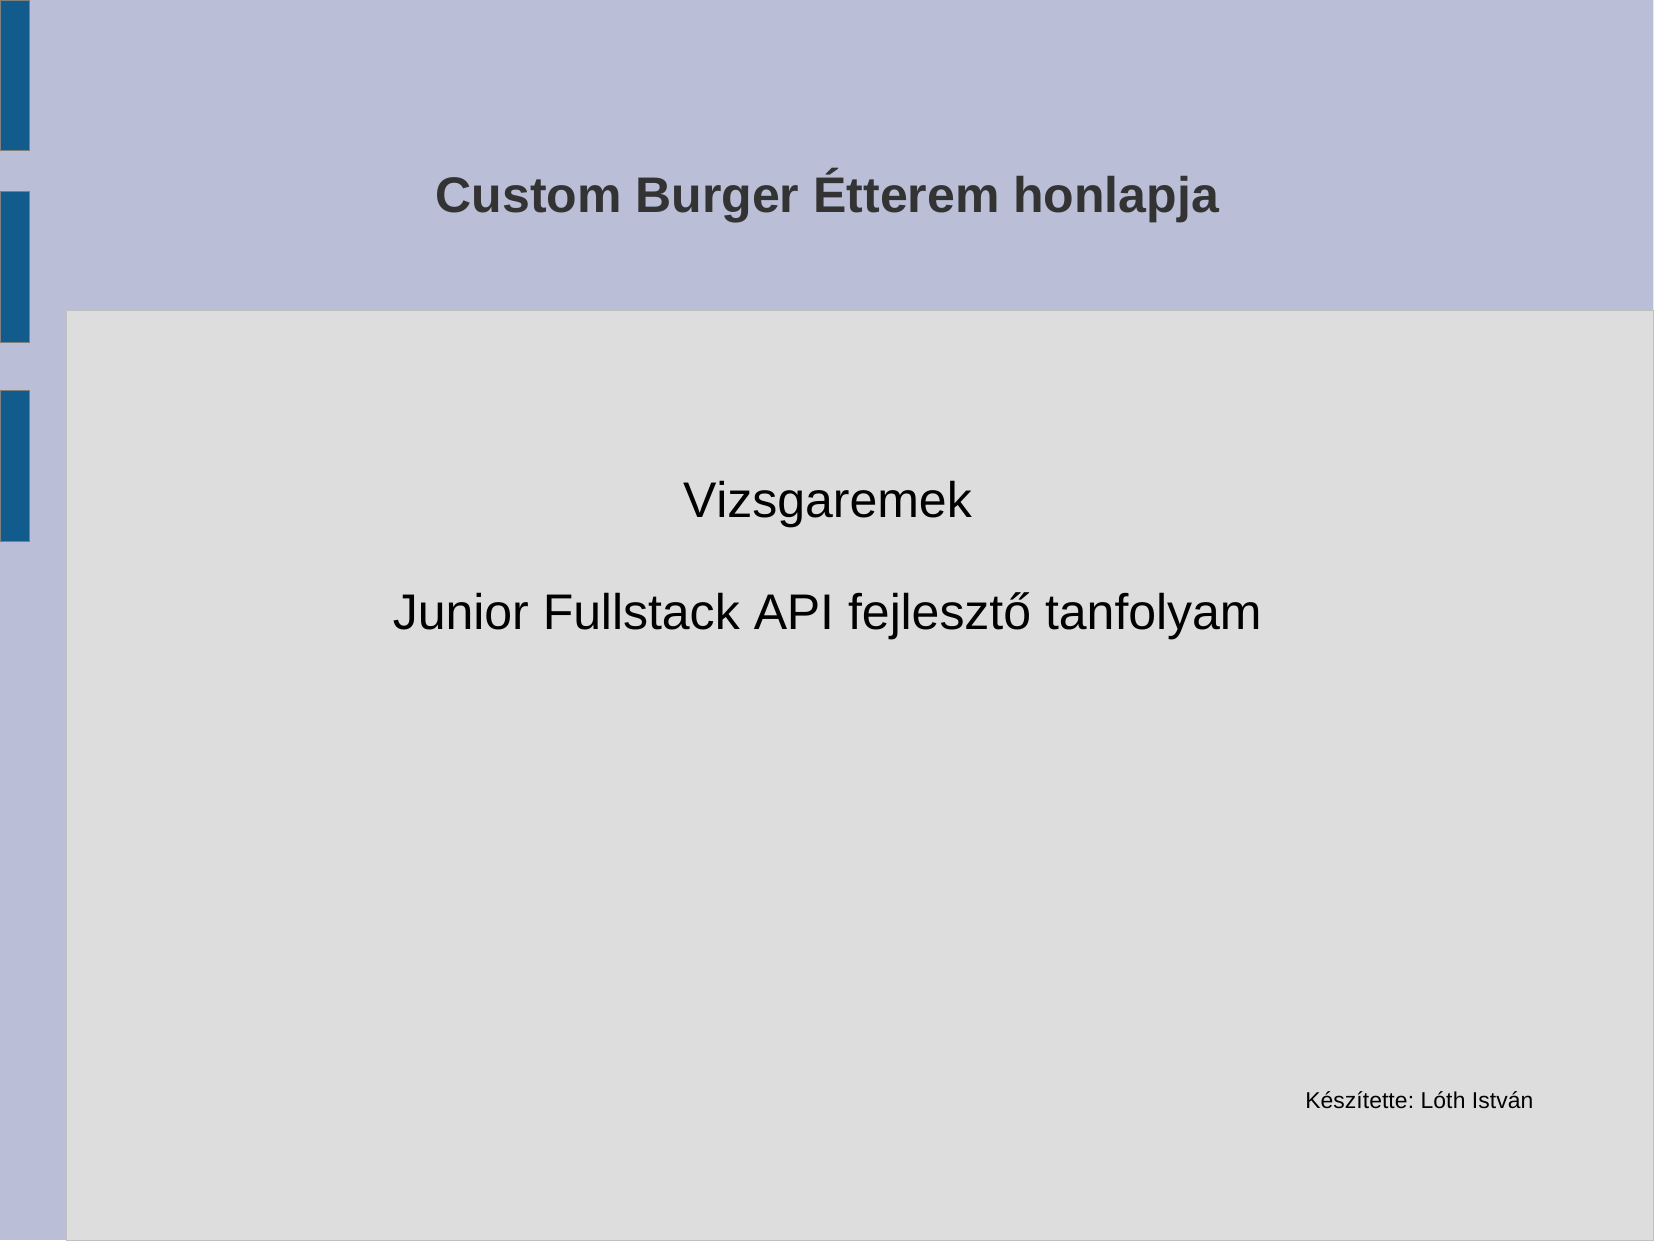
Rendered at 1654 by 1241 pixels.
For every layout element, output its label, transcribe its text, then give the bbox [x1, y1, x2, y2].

title Custom Burger Étterem honlapja [121, 91, 1534, 299]
list Készítette: Lóth István [121, 1074, 1534, 1126]
list Vizsgaremek Junior Fullstack API fejlesztő tanfolyam [121, 472, 1534, 718]
